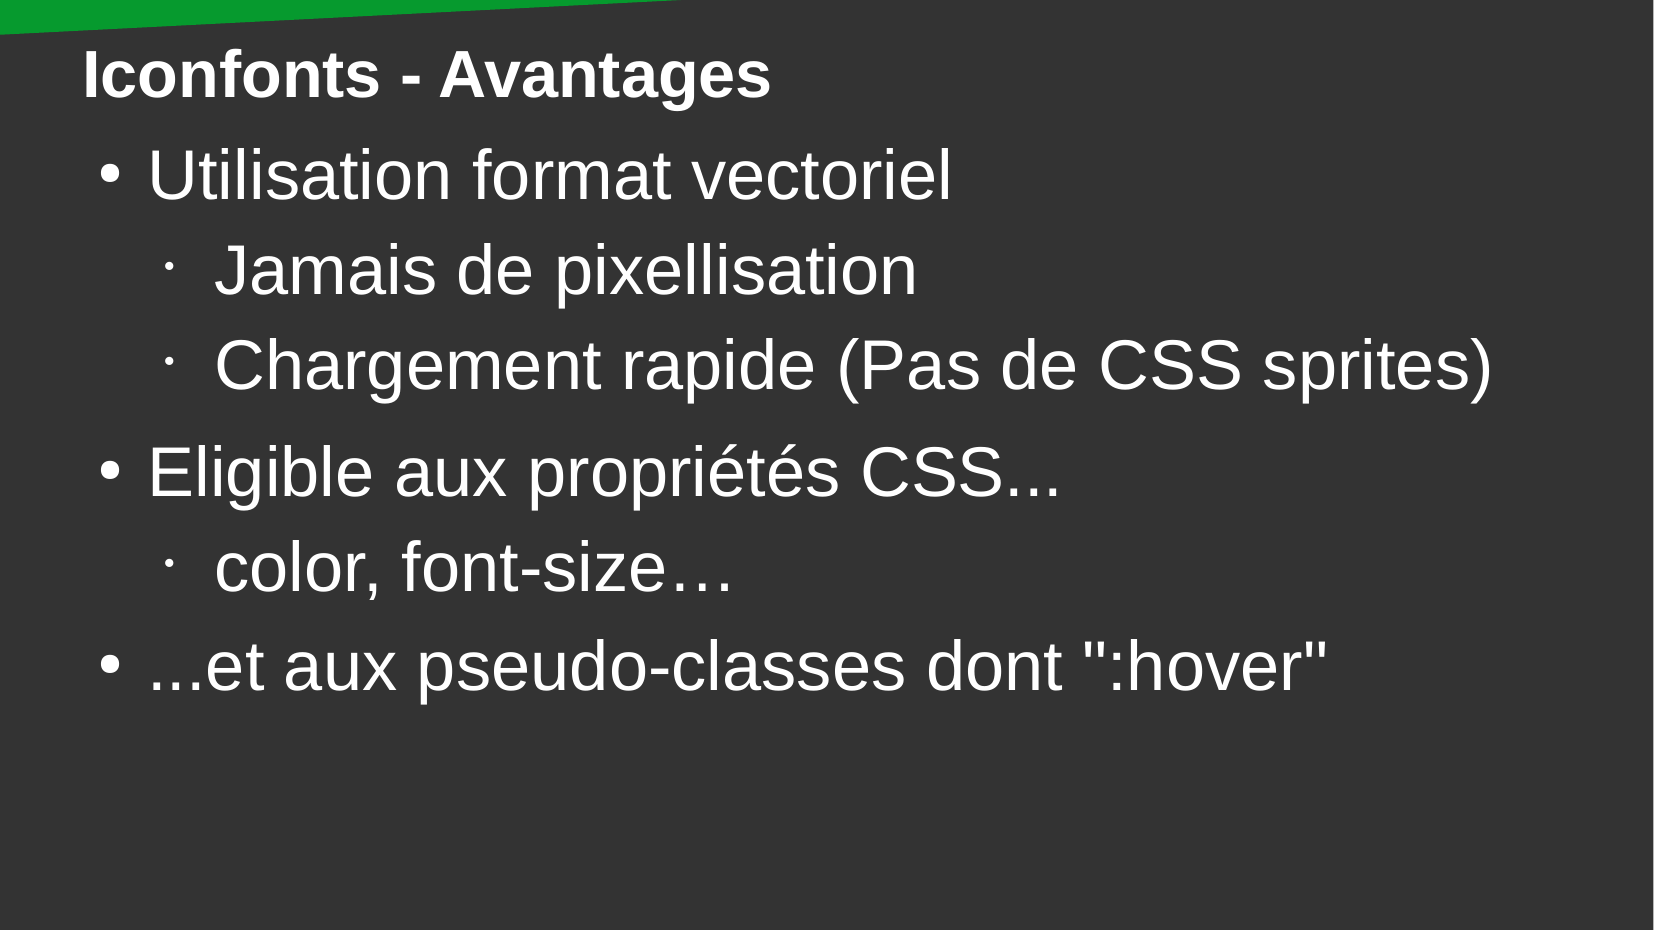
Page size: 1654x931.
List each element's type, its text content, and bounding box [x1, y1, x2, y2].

text_box [0, 0, 682, 35]
list Utilisation format vectoriel Jamais de pixellisation Chargement rapide (Pas de CSS sprites) Eligible aux propriétés CSS... color, font-size… ...et aux pseudo-classes dont ":hover" [80, 135, 1620, 709]
title Iconfonts - Avantages [82, 37, 1571, 114]
